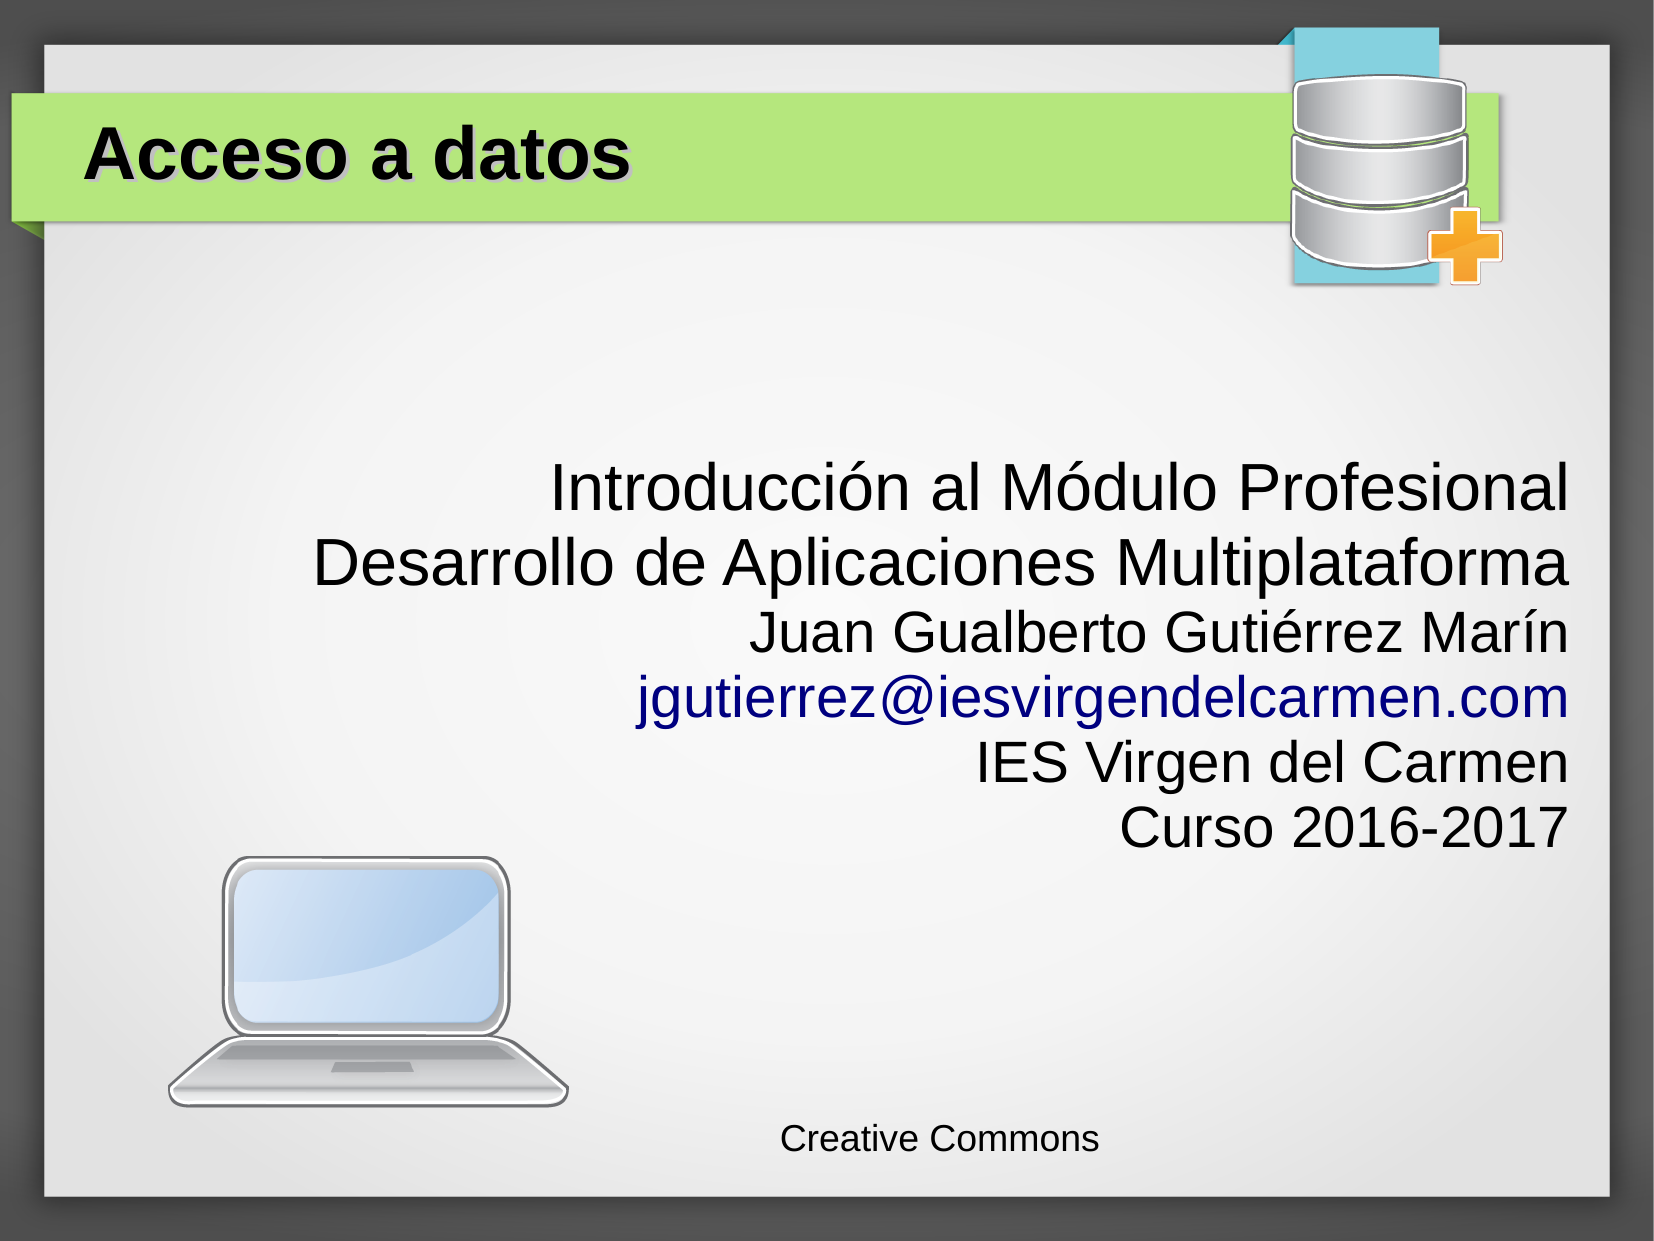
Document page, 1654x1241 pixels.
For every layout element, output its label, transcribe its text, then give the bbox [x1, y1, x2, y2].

title Acceso a datos [82, 94, 1264, 213]
picture [0, 0, 1654, 1241]
subtitle Introducción al Módulo Profesional Desarrollo de Aplicaciones Multiplataforma Juan Gualberto Gutiérrez Marín jgutierrez@iesvirgendelcarmen.com IES Virgen del Carmen Curso 2016-2017 [82, 295, 1571, 1015]
text_box Creative Commons [765, 1110, 1606, 1167]
